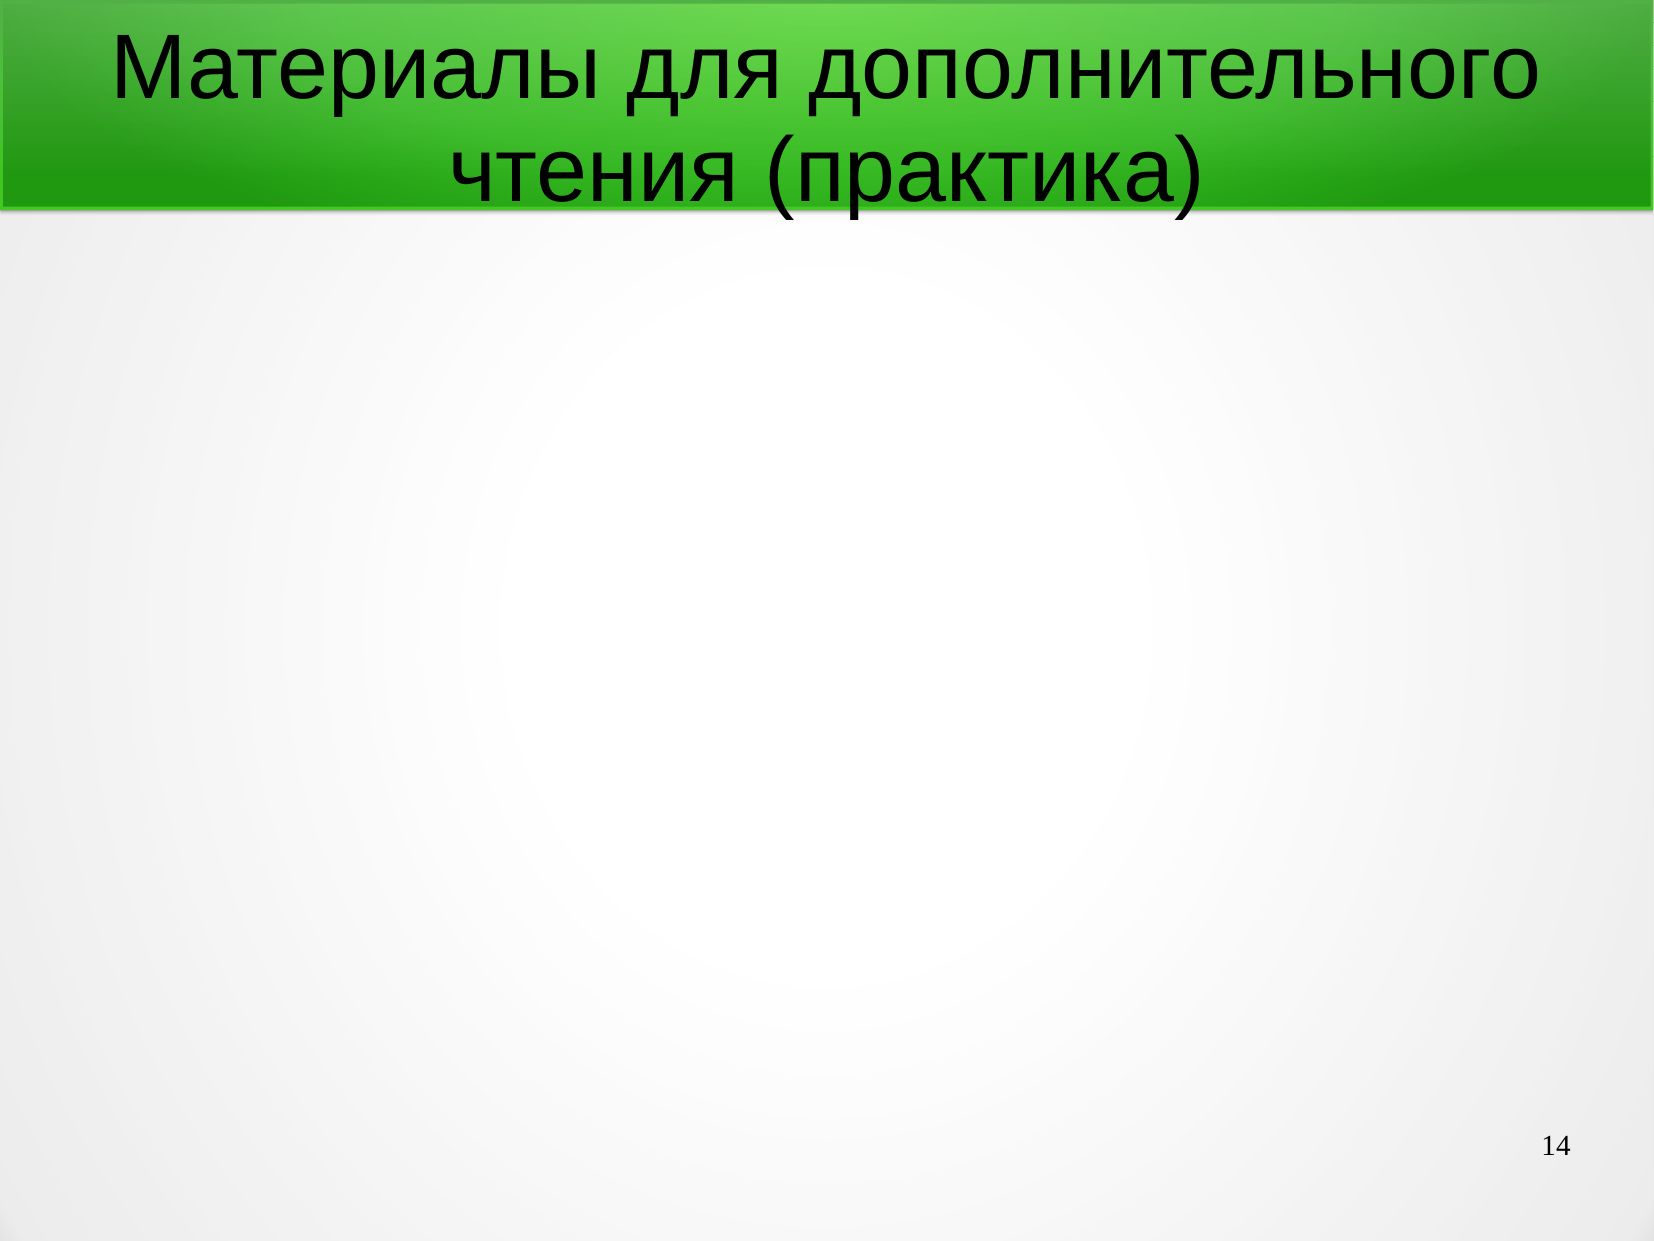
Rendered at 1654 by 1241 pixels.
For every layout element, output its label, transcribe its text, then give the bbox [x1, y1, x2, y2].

title Материалы для дополнительного чтения (практика) [82, 15, 1571, 221]
